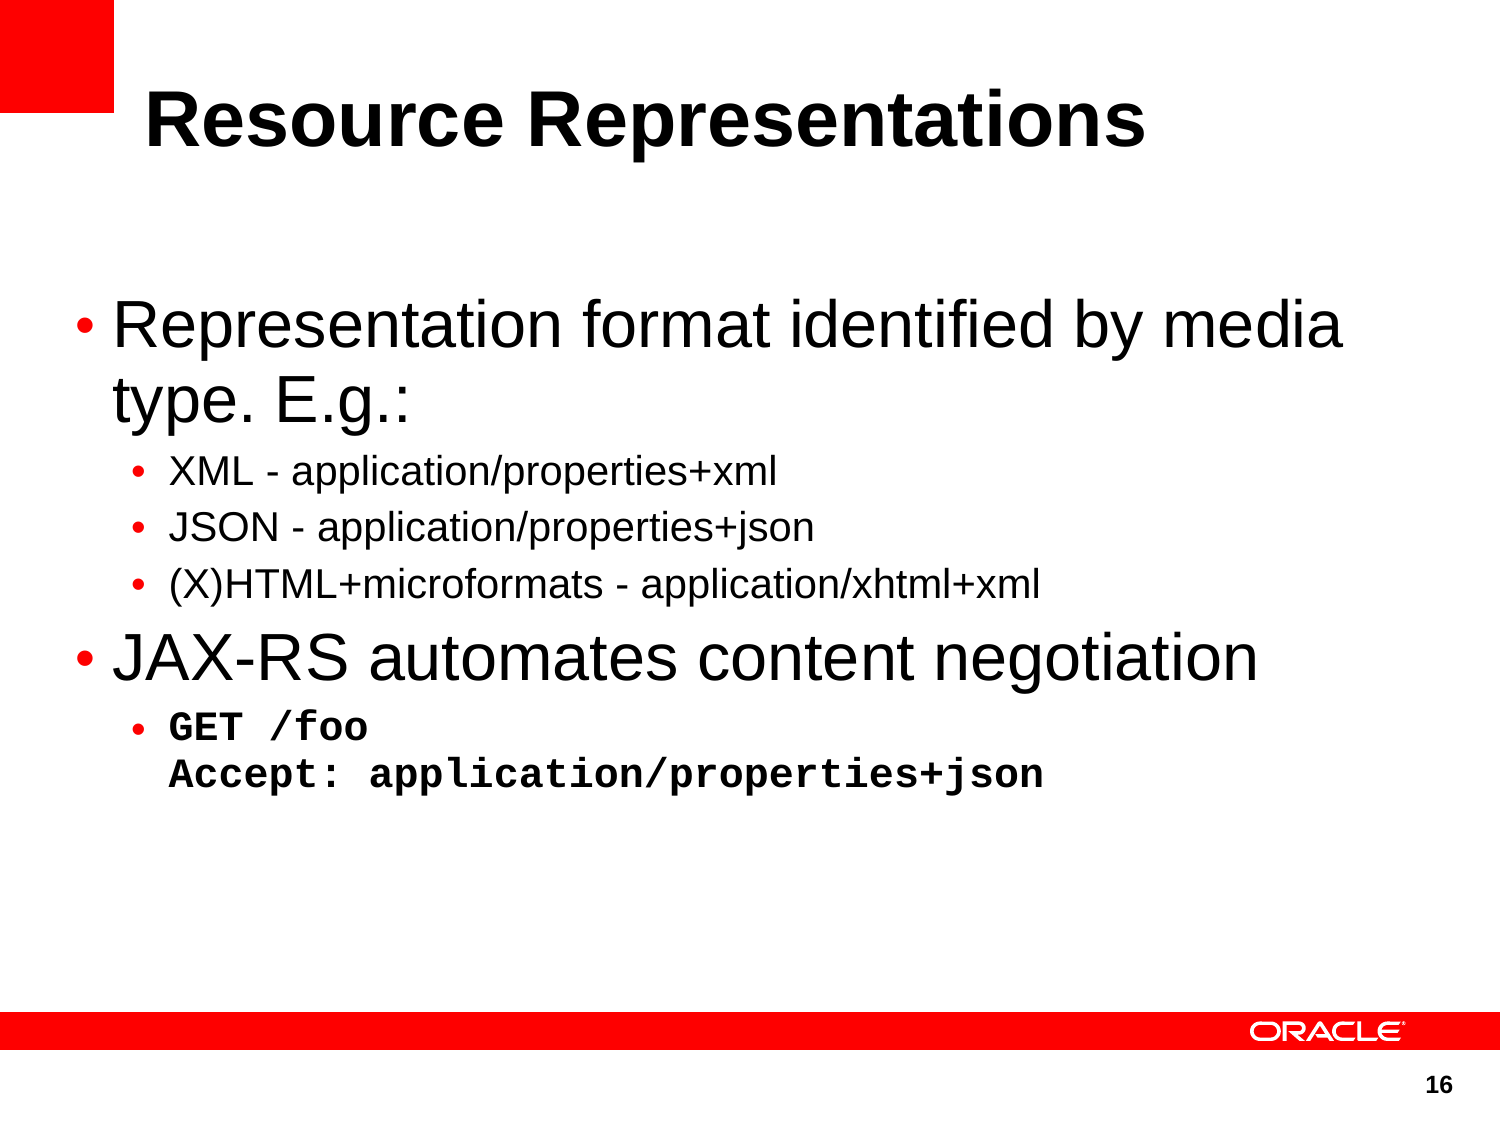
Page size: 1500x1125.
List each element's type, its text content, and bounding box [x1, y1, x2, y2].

picture [0, 1012, 1500, 1050]
title Resource Representations [144, 75, 1495, 238]
list Representation format identified by media type. E.g.: XML - application/properties+xml JSON - application/properties+json (X)HTML+microformats - application/xhtml+xml JAX-RS automates content negotiation GET /foo Accept: application/properties+json [75, 287, 1426, 1005]
picture [0, 0, 114, 113]
